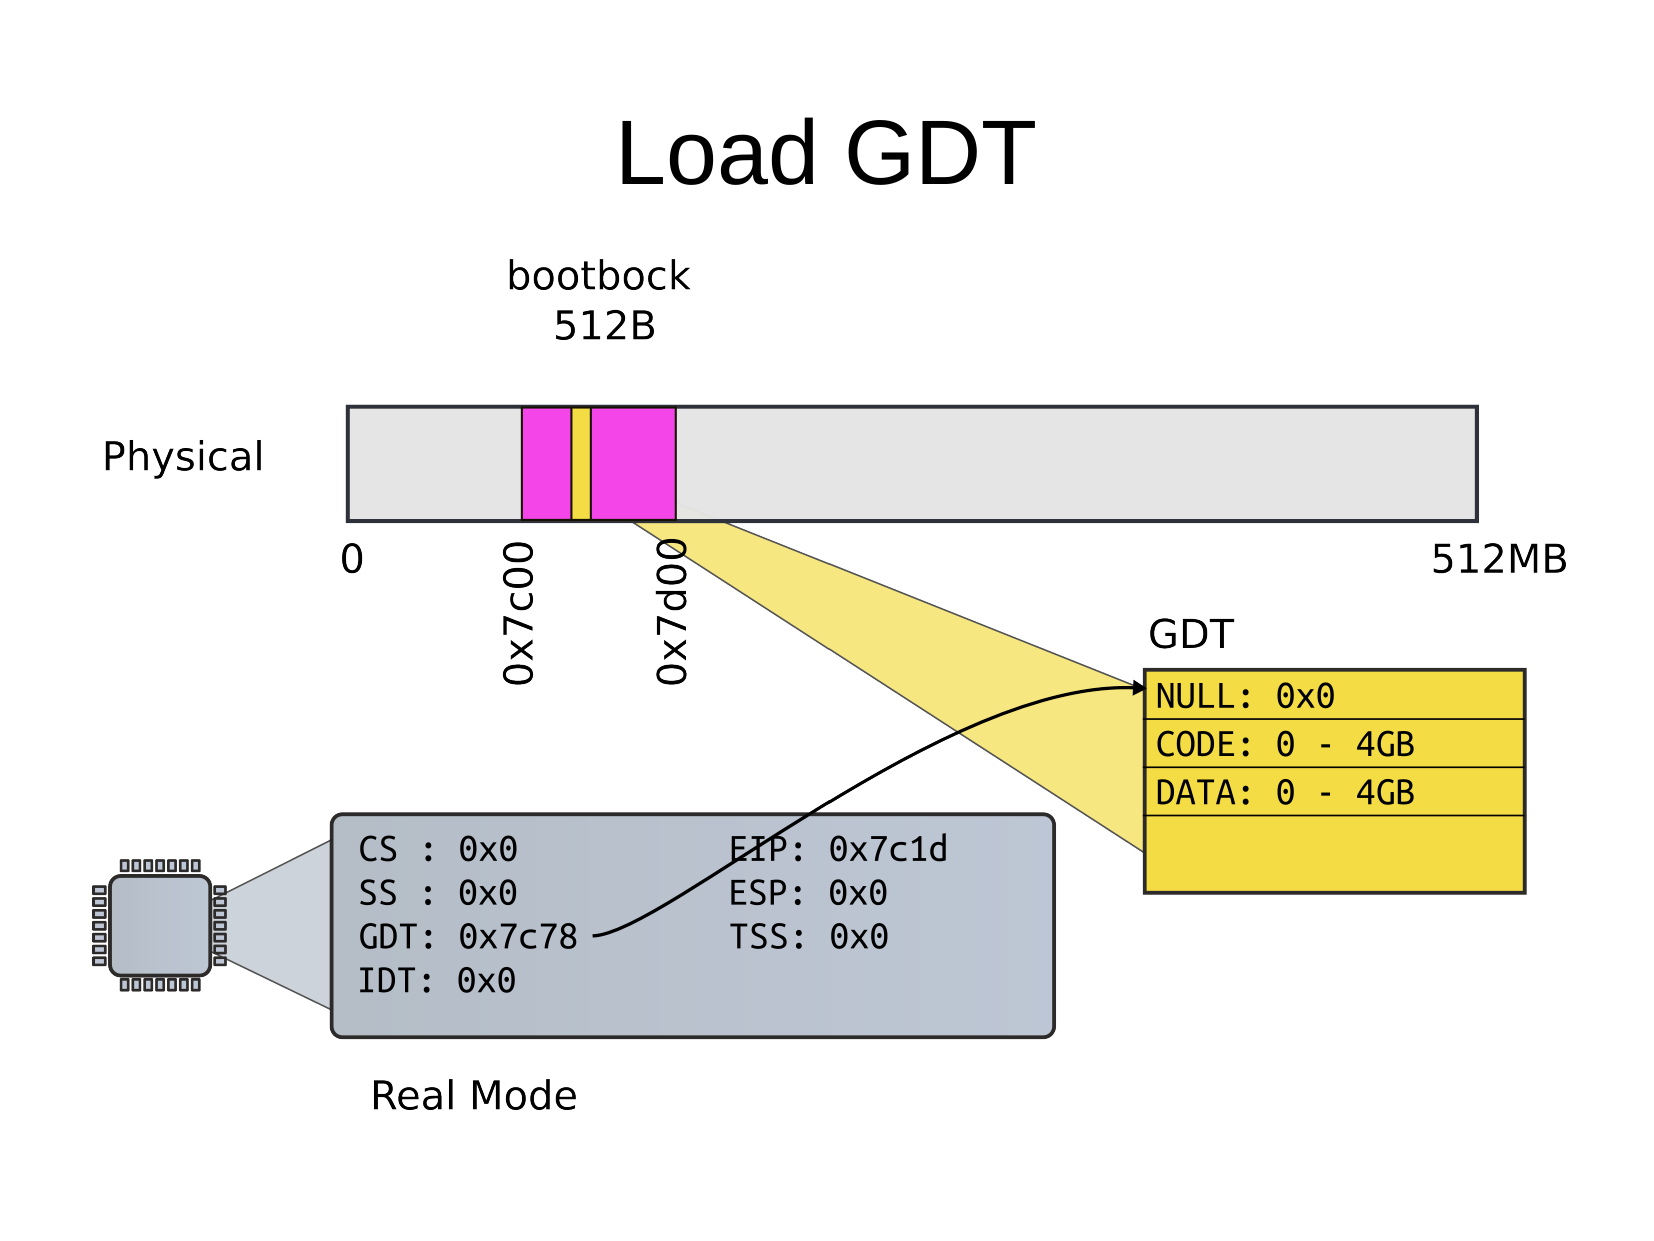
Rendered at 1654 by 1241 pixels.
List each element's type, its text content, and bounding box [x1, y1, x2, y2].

picture [92, 259, 1566, 1111]
title Load GDT [82, 49, 1571, 257]
